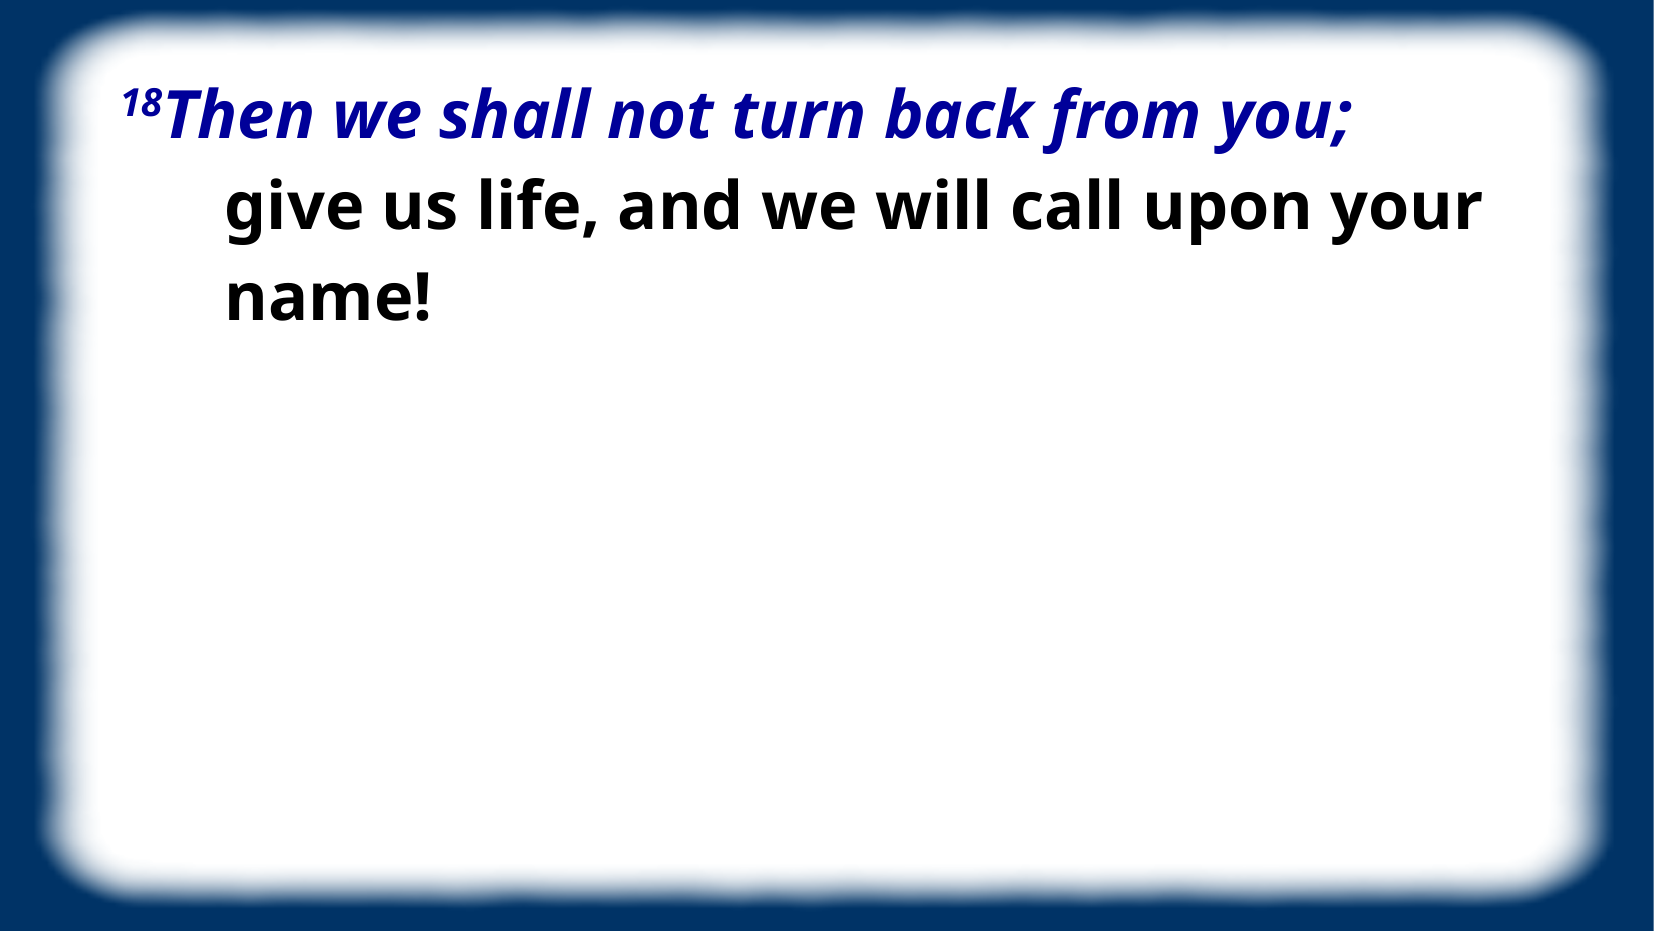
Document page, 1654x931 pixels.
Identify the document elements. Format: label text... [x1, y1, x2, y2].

picture [0, 0, 1654, 931]
text_box 18Then we shall not turn back from you; give us life, and we will call upon your name! [105, 60, 1546, 342]
